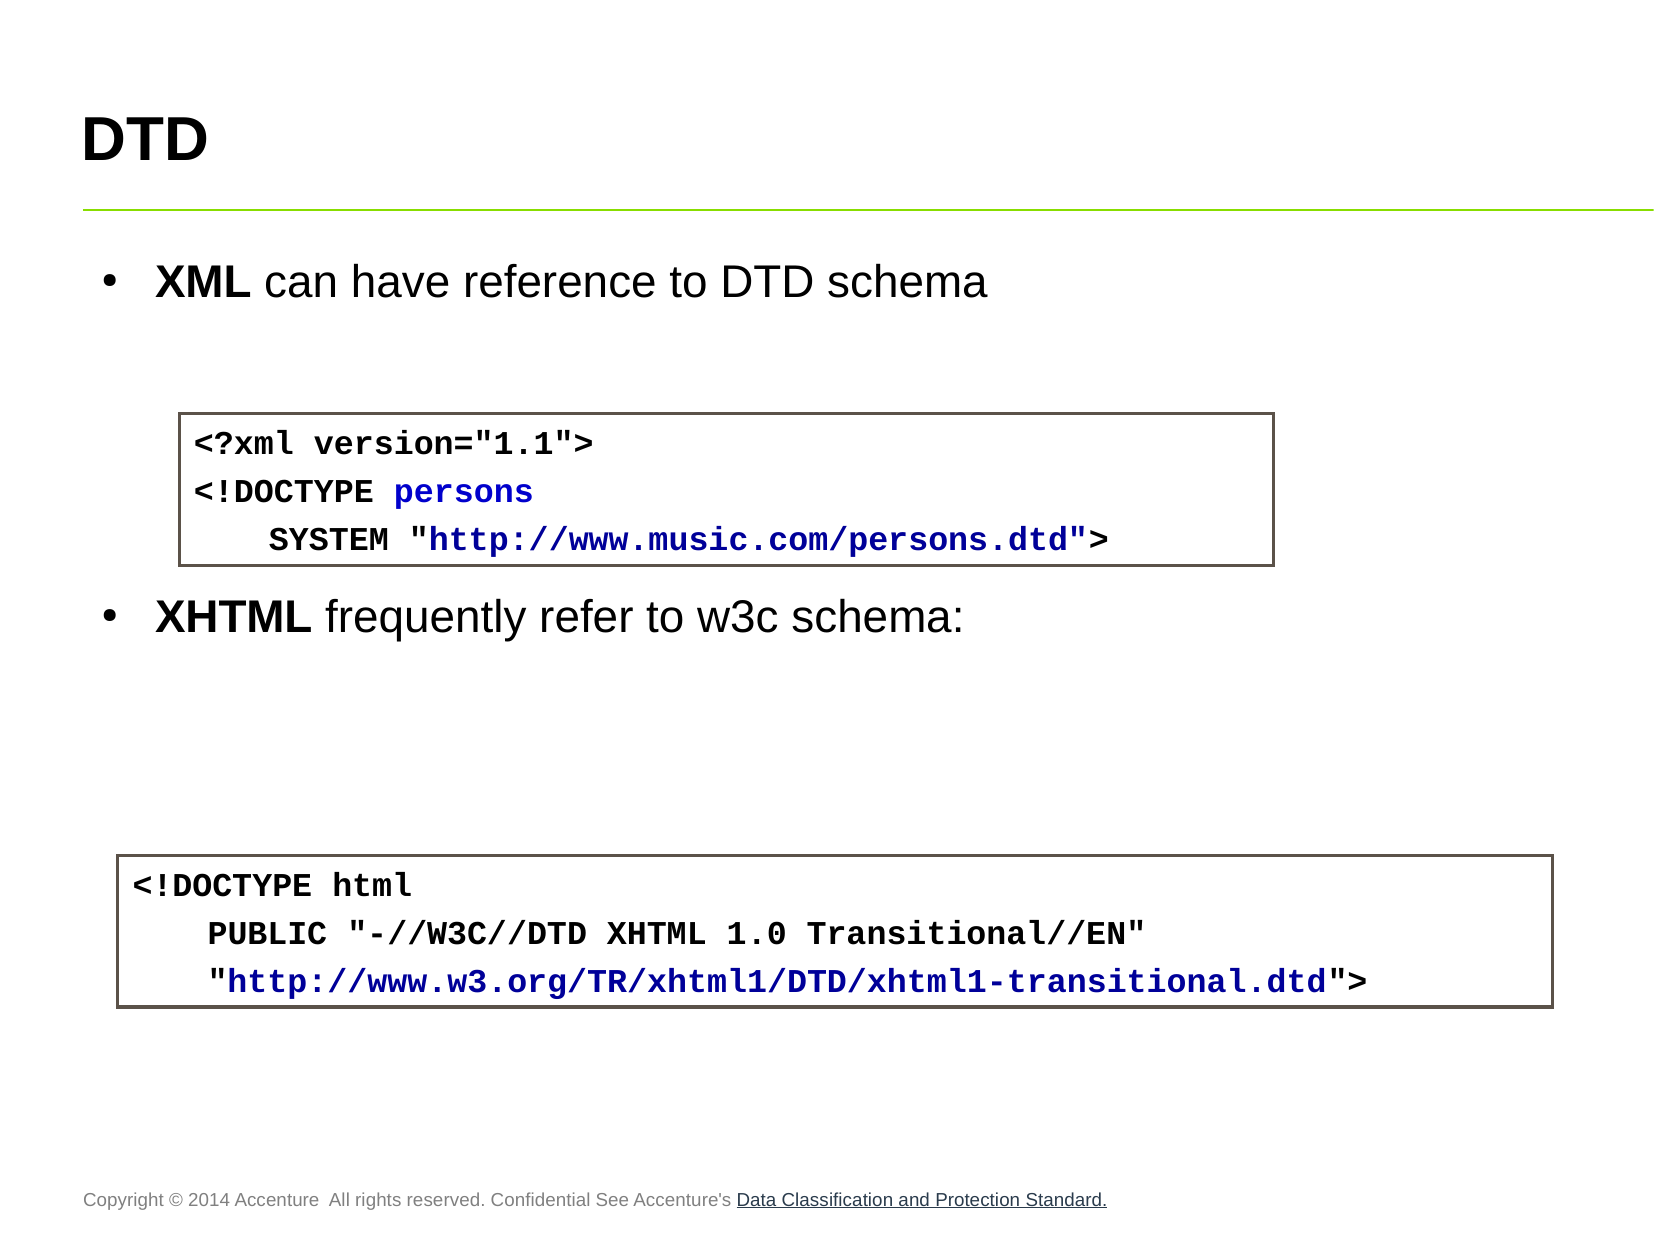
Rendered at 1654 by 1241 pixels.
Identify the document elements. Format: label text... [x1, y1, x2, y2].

text_box <!DOCTYPE html PUBLIC "-//W3C//DTD XHTML 1.0 Transitional//EN" "http://www.w3.org/TR/xhtml1/DTD/xhtml1-transitional.dtd"> [117, 855, 1553, 1008]
list XML can have reference to DTD schema XHTML frequently refer to w3c schema: [84, 255, 1573, 1166]
text_box <?xml version="1.1"> <!DOCTYPE persons SYSTEM "http://www.music.com/persons.dtd"> [179, 413, 1274, 566]
title DTD [81, 68, 1654, 211]
